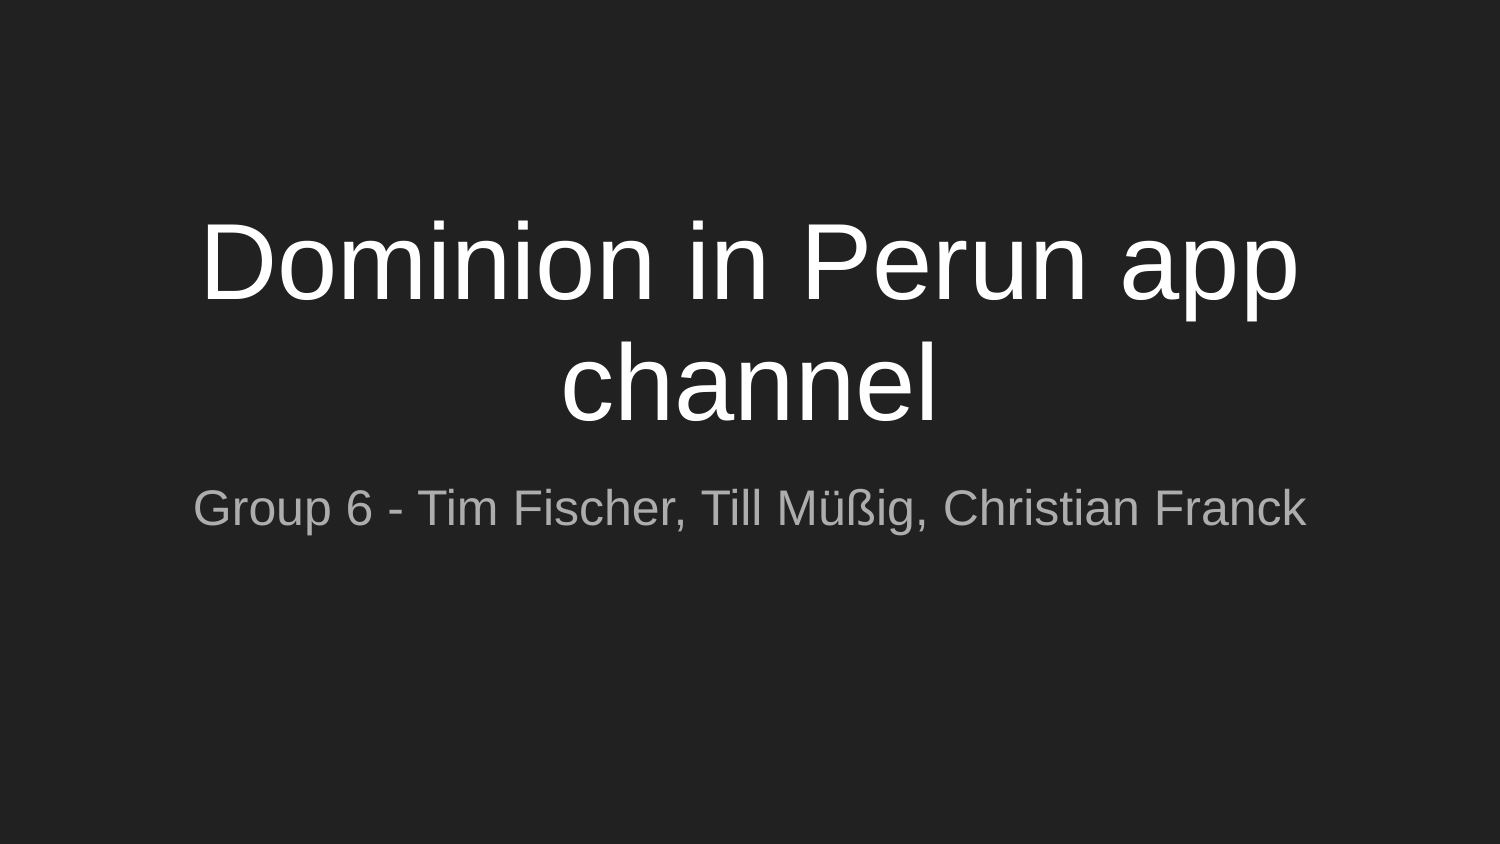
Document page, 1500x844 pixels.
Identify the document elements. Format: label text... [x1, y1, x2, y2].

subtitle Group 6 - Tim Fischer, Till Müßig, Christian Franck [51, 464, 1449, 595]
title Dominion in Perun app channel [51, 122, 1449, 459]
